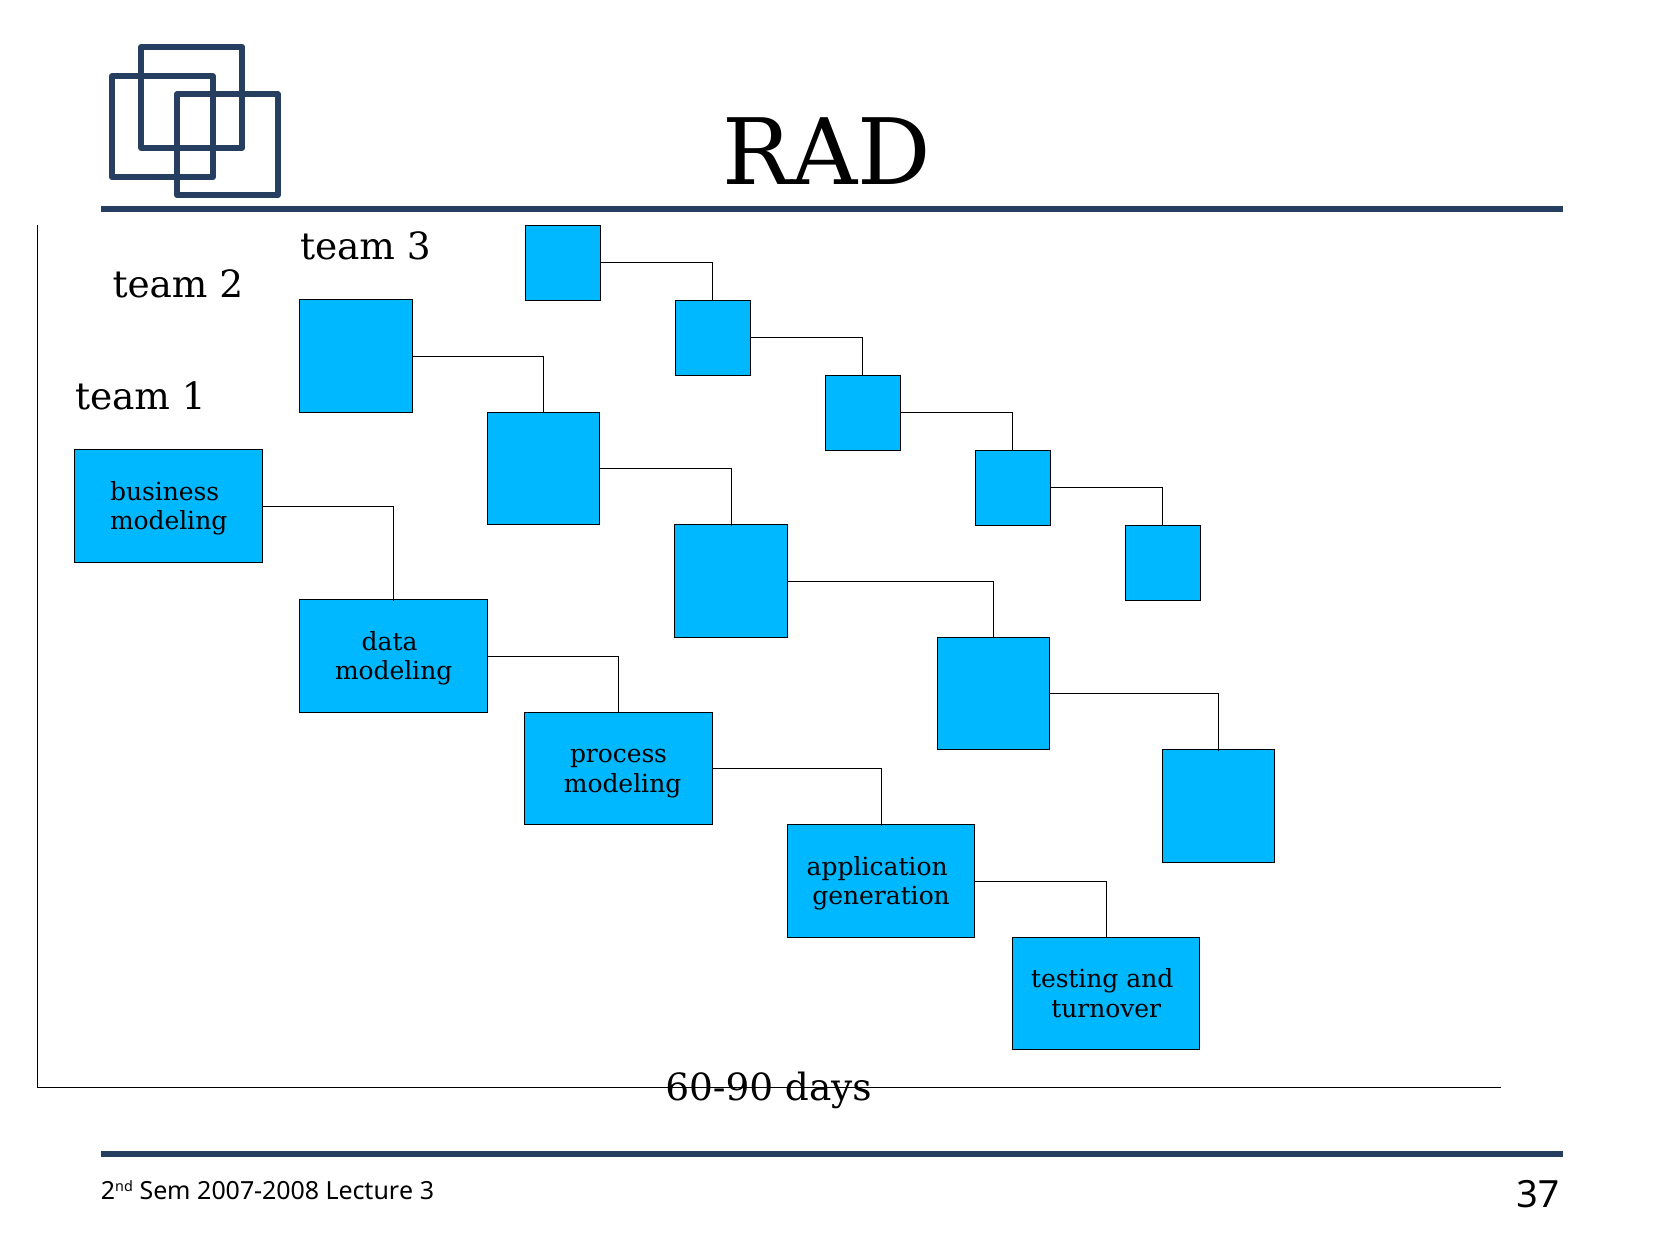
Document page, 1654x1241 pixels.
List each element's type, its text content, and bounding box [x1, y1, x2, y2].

text_box [825, 375, 901, 451]
text_box testing and turnover [1012, 937, 1200, 1050]
text_box [525, 225, 601, 301]
text_box [1125, 525, 1201, 601]
text_box team 1 [75, 375, 263, 419]
text_box [975, 450, 1051, 526]
text_box [1162, 749, 1275, 863]
text_box [937, 637, 1050, 750]
text_box [487, 412, 600, 525]
text_box team 3 [300, 225, 488, 269]
text_box [299, 299, 413, 413]
title RAD [82, 49, 1571, 257]
text_box [674, 524, 788, 638]
text_box team 2 [112, 262, 301, 307]
text_box process modeling [524, 712, 713, 825]
text_box data modeling [299, 599, 488, 713]
text_box business modeling [74, 449, 263, 563]
text_box [675, 300, 751, 376]
text_box application generation [787, 824, 975, 938]
